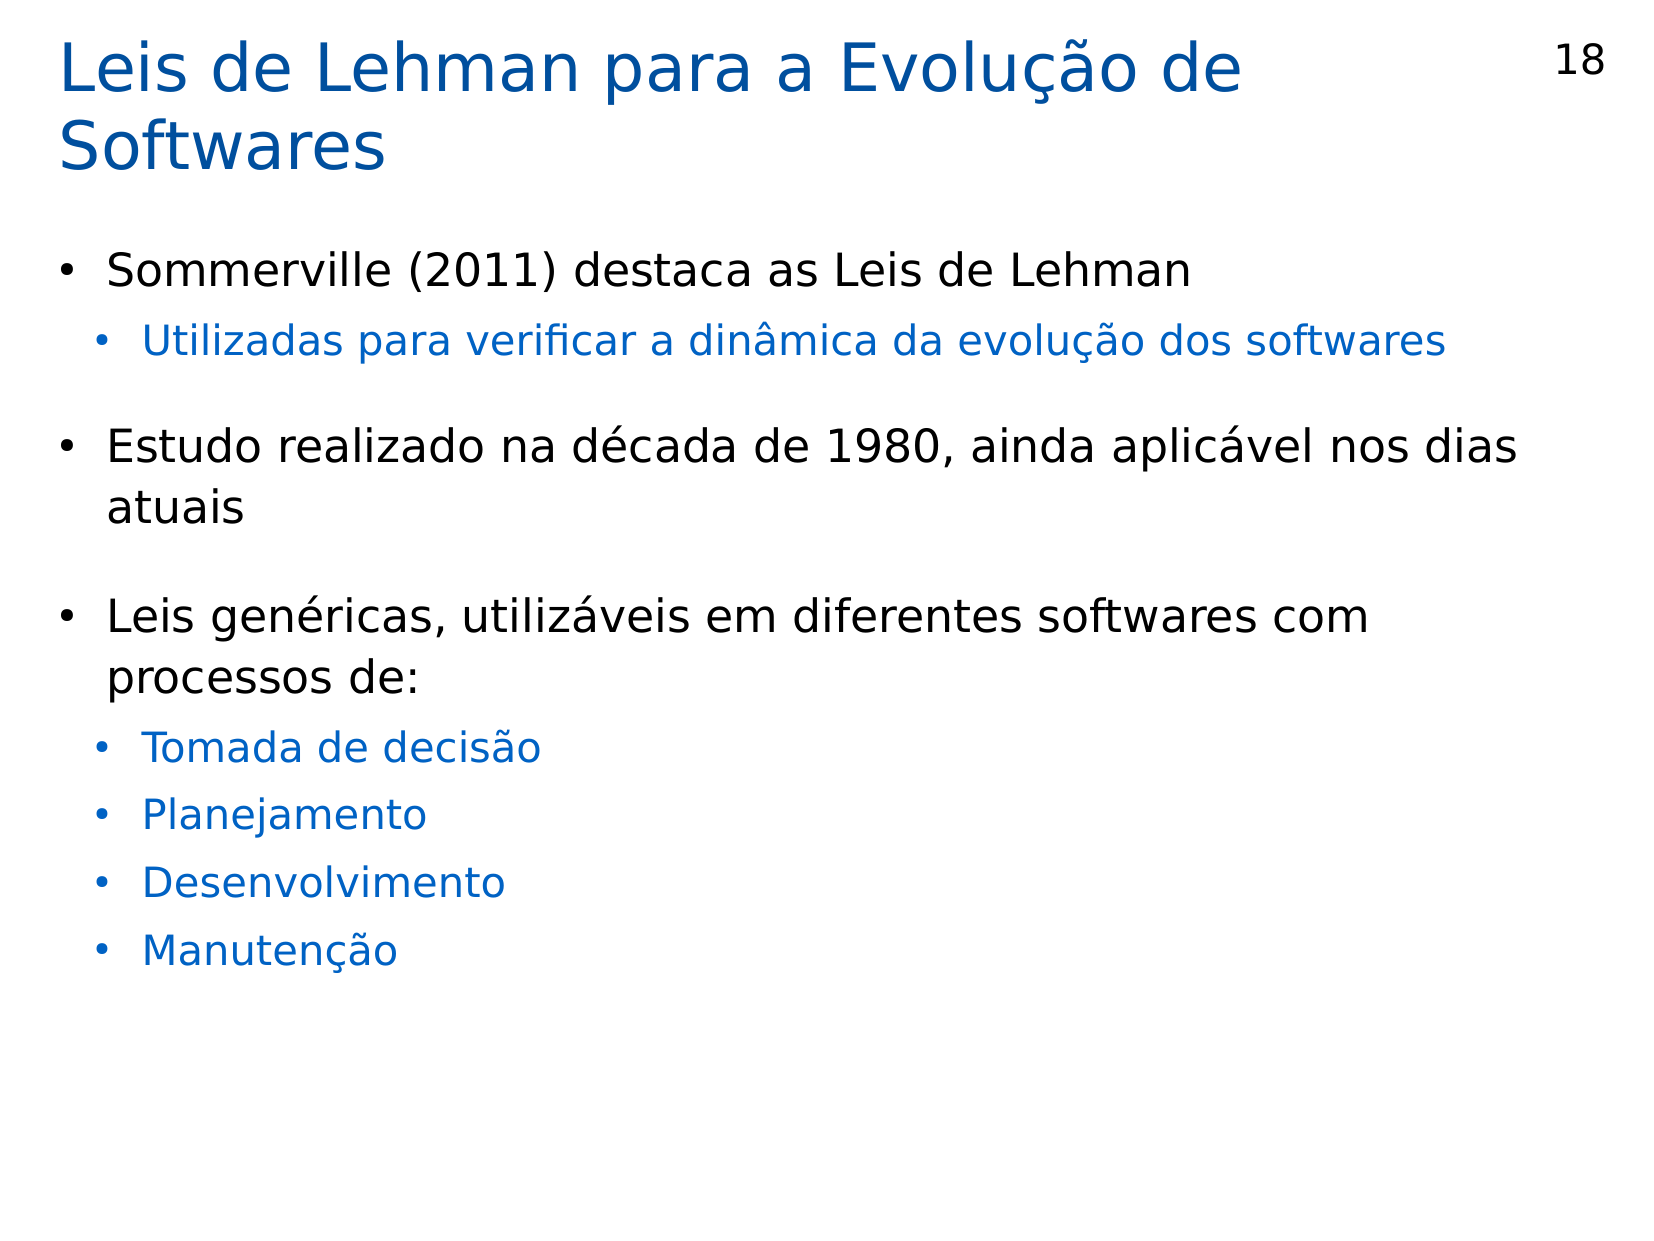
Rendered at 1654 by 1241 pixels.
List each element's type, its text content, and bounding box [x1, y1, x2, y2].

list Sommerville (2011) destaca as Leis de Lehman Utilizadas para verificar a dinâmica da evolução dos softwares Estudo realizado na década de 1980, ainda aplicável nos dias atuais Leis genéricas, utilizáveis em diferentes softwares com processos de: Tomada de decisão Planejamento Desenvolvimento Manutenção [59, 236, 1595, 1211]
title Leis de Lehman para a Evolução de Softwares [59, 29, 1506, 186]
